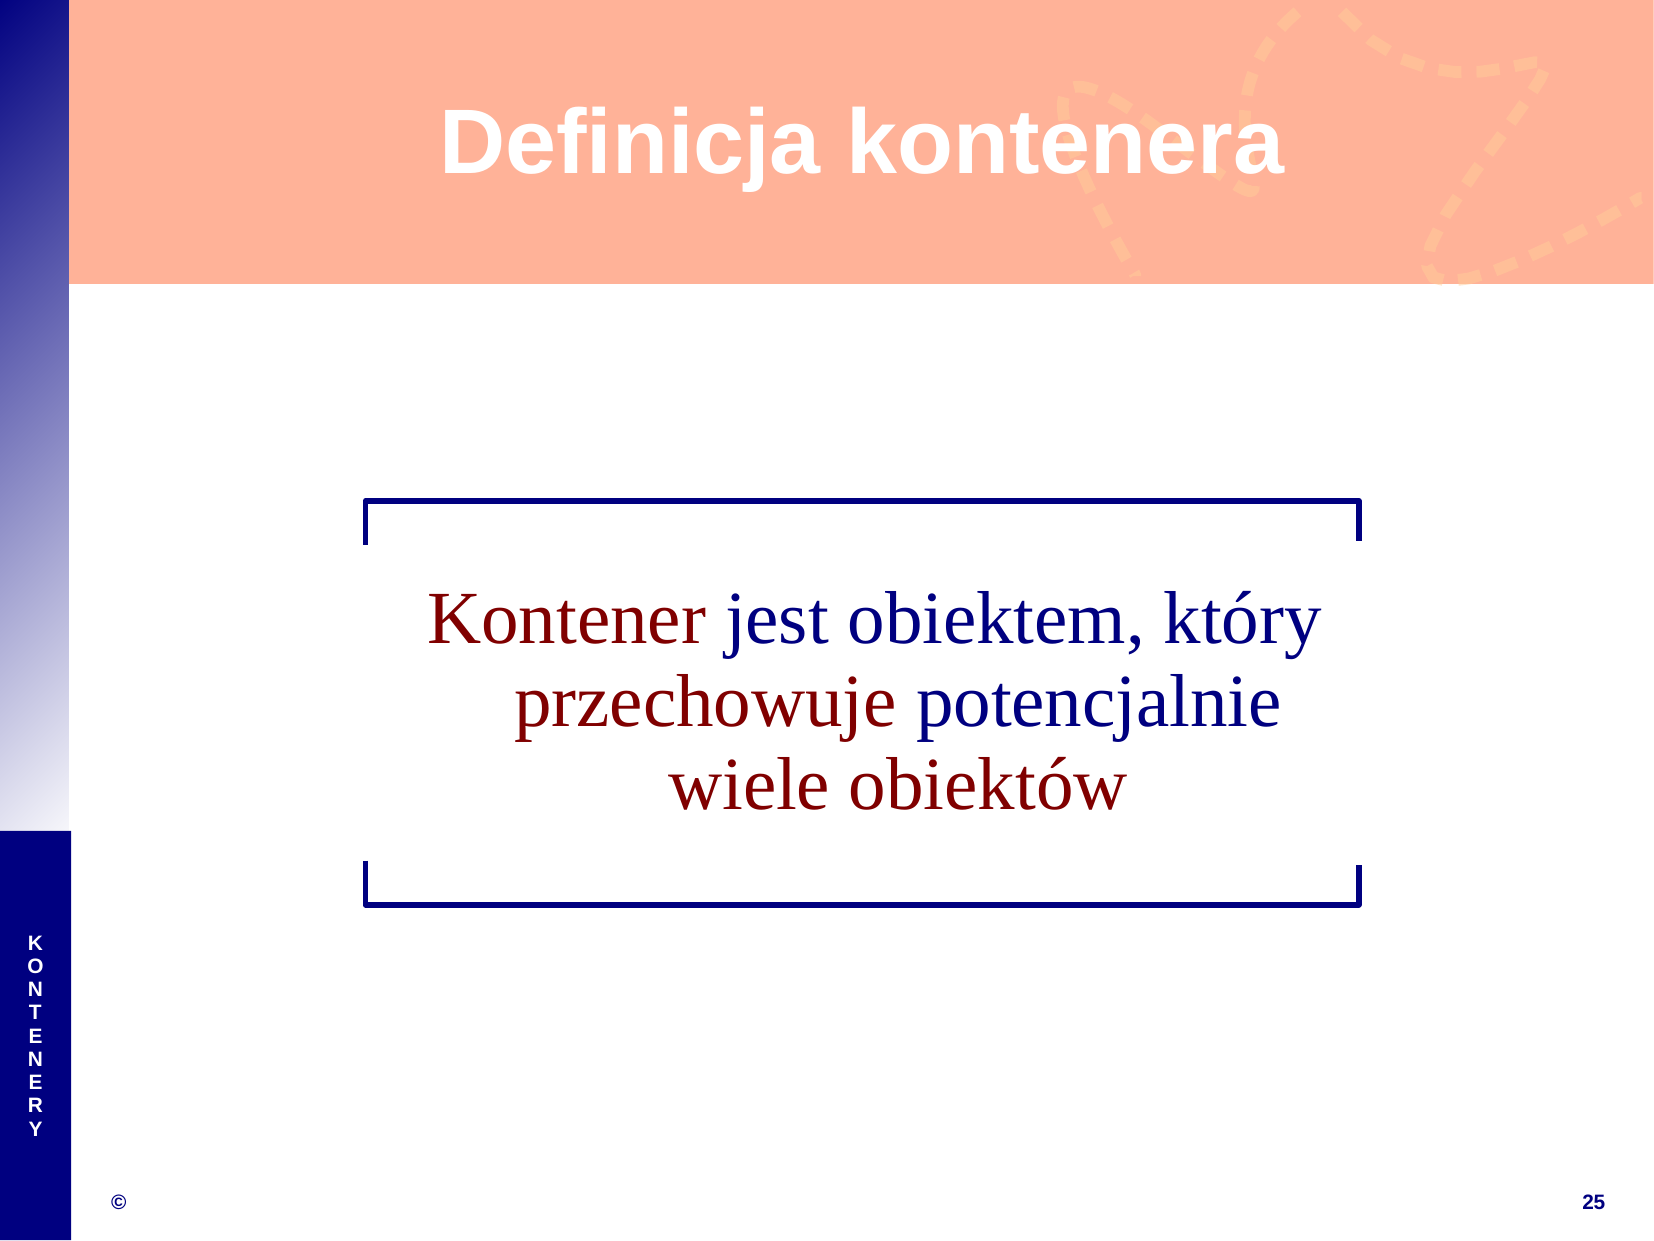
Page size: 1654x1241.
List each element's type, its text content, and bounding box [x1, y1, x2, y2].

title Definicja kontenera [70, 37, 1654, 246]
text_box Kontener jest obiektem, który przechowuje potencjalnie wiele obiektów [383, 471, 1341, 931]
text_box K O N T E N E R Y [0, 830, 71, 1241]
